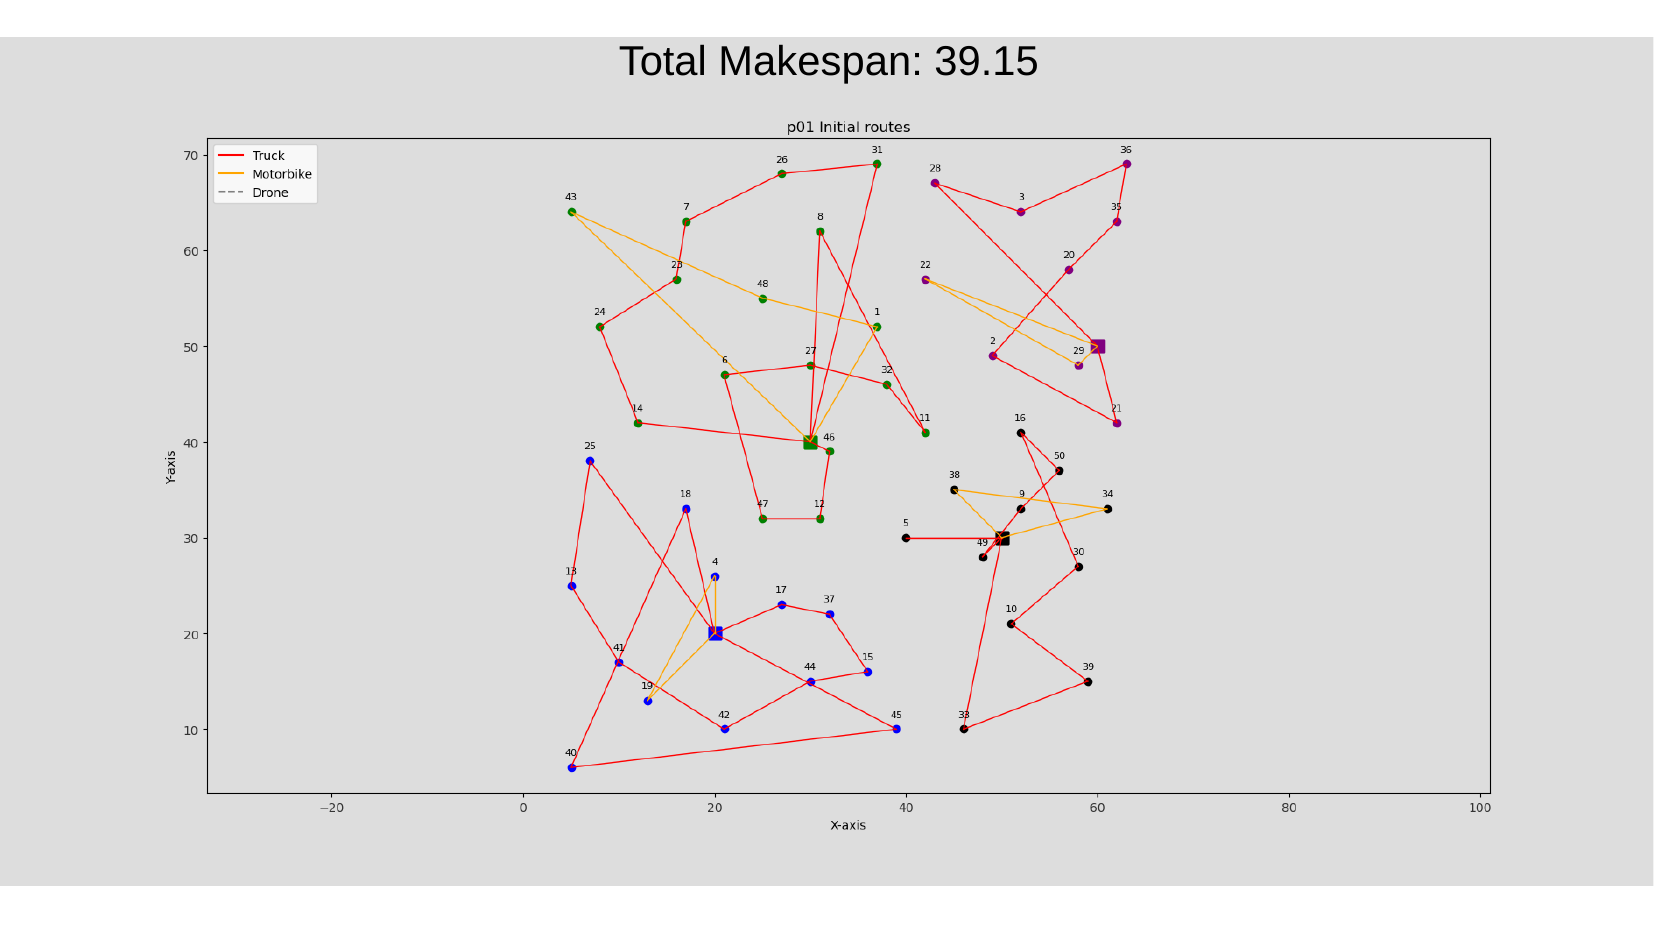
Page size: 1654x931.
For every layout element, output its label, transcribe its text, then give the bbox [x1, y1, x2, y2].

title Total Makespan: 39.15 [82, 37, 1576, 85]
picture [0, 37, 1654, 886]
